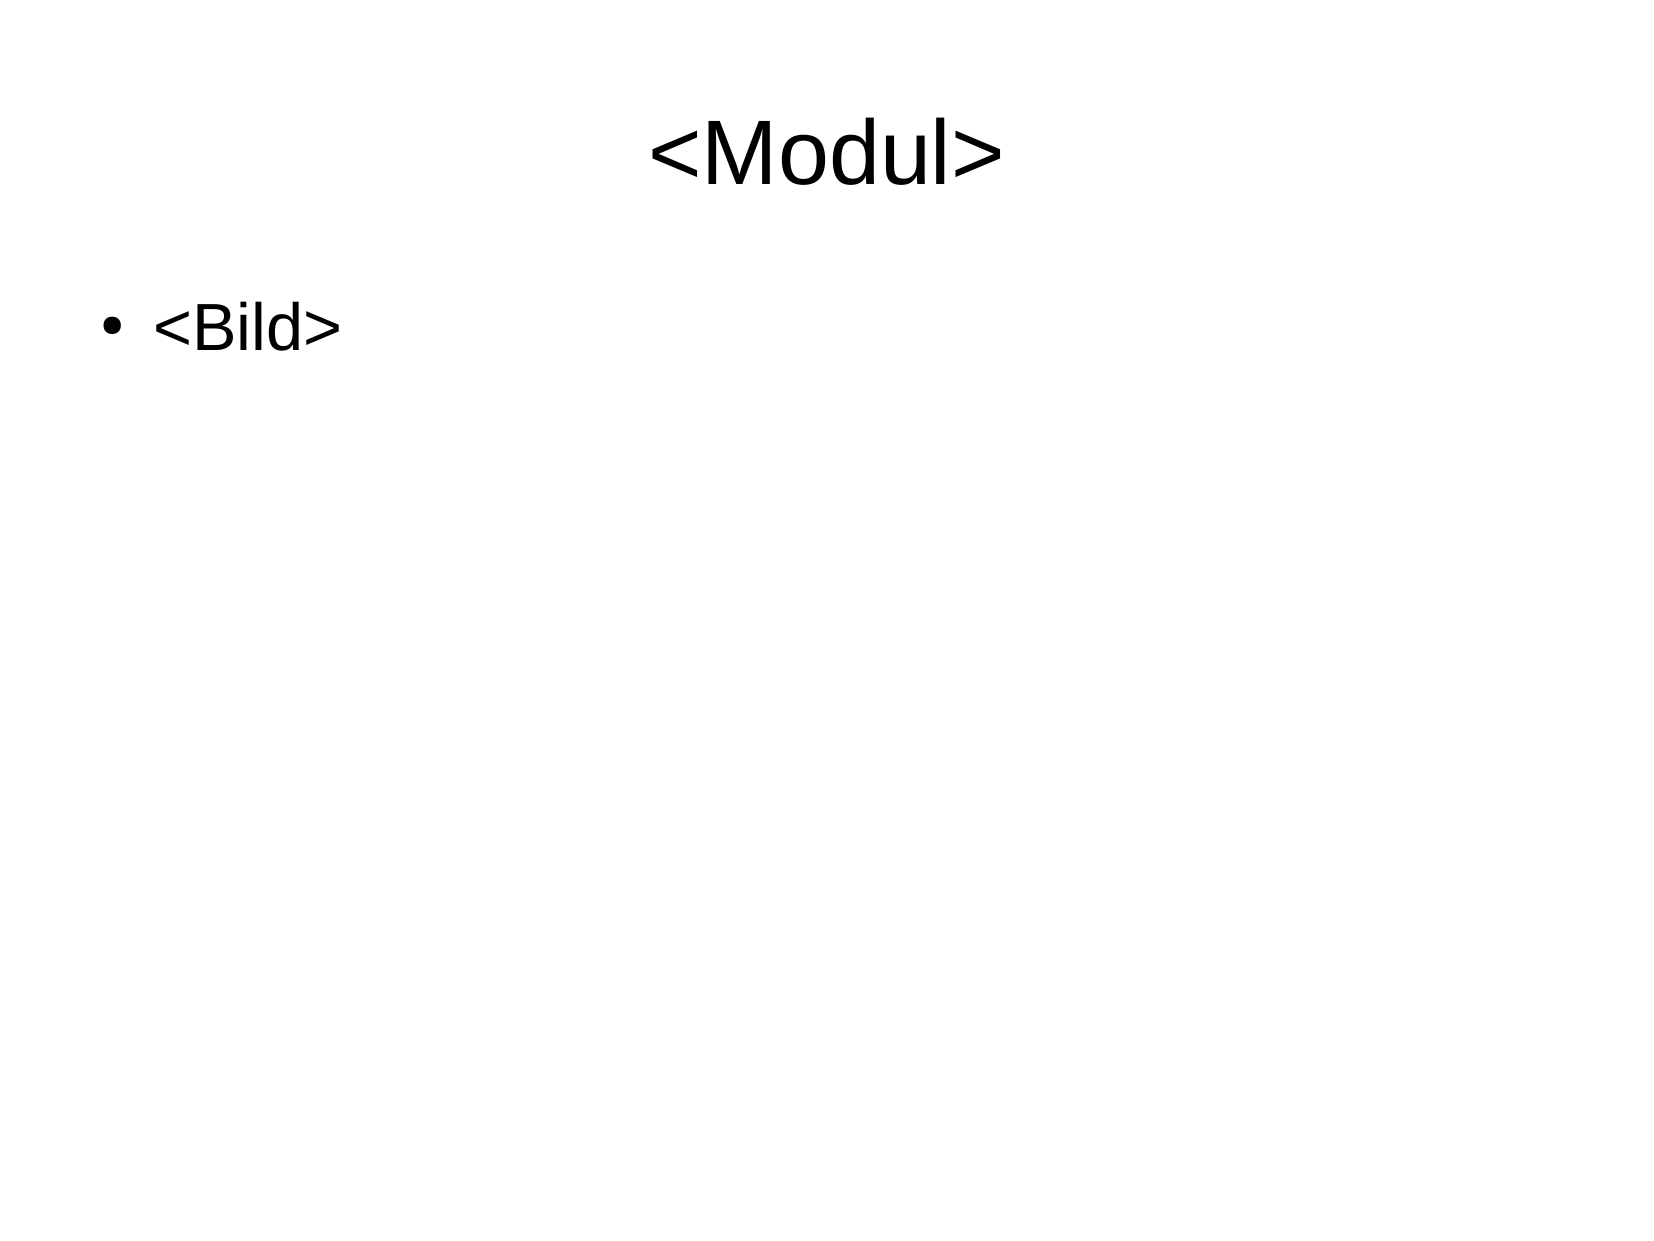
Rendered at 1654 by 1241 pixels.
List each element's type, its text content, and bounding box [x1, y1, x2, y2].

list <Bild> [82, 290, 1571, 1010]
title <Modul> [82, 49, 1571, 257]
